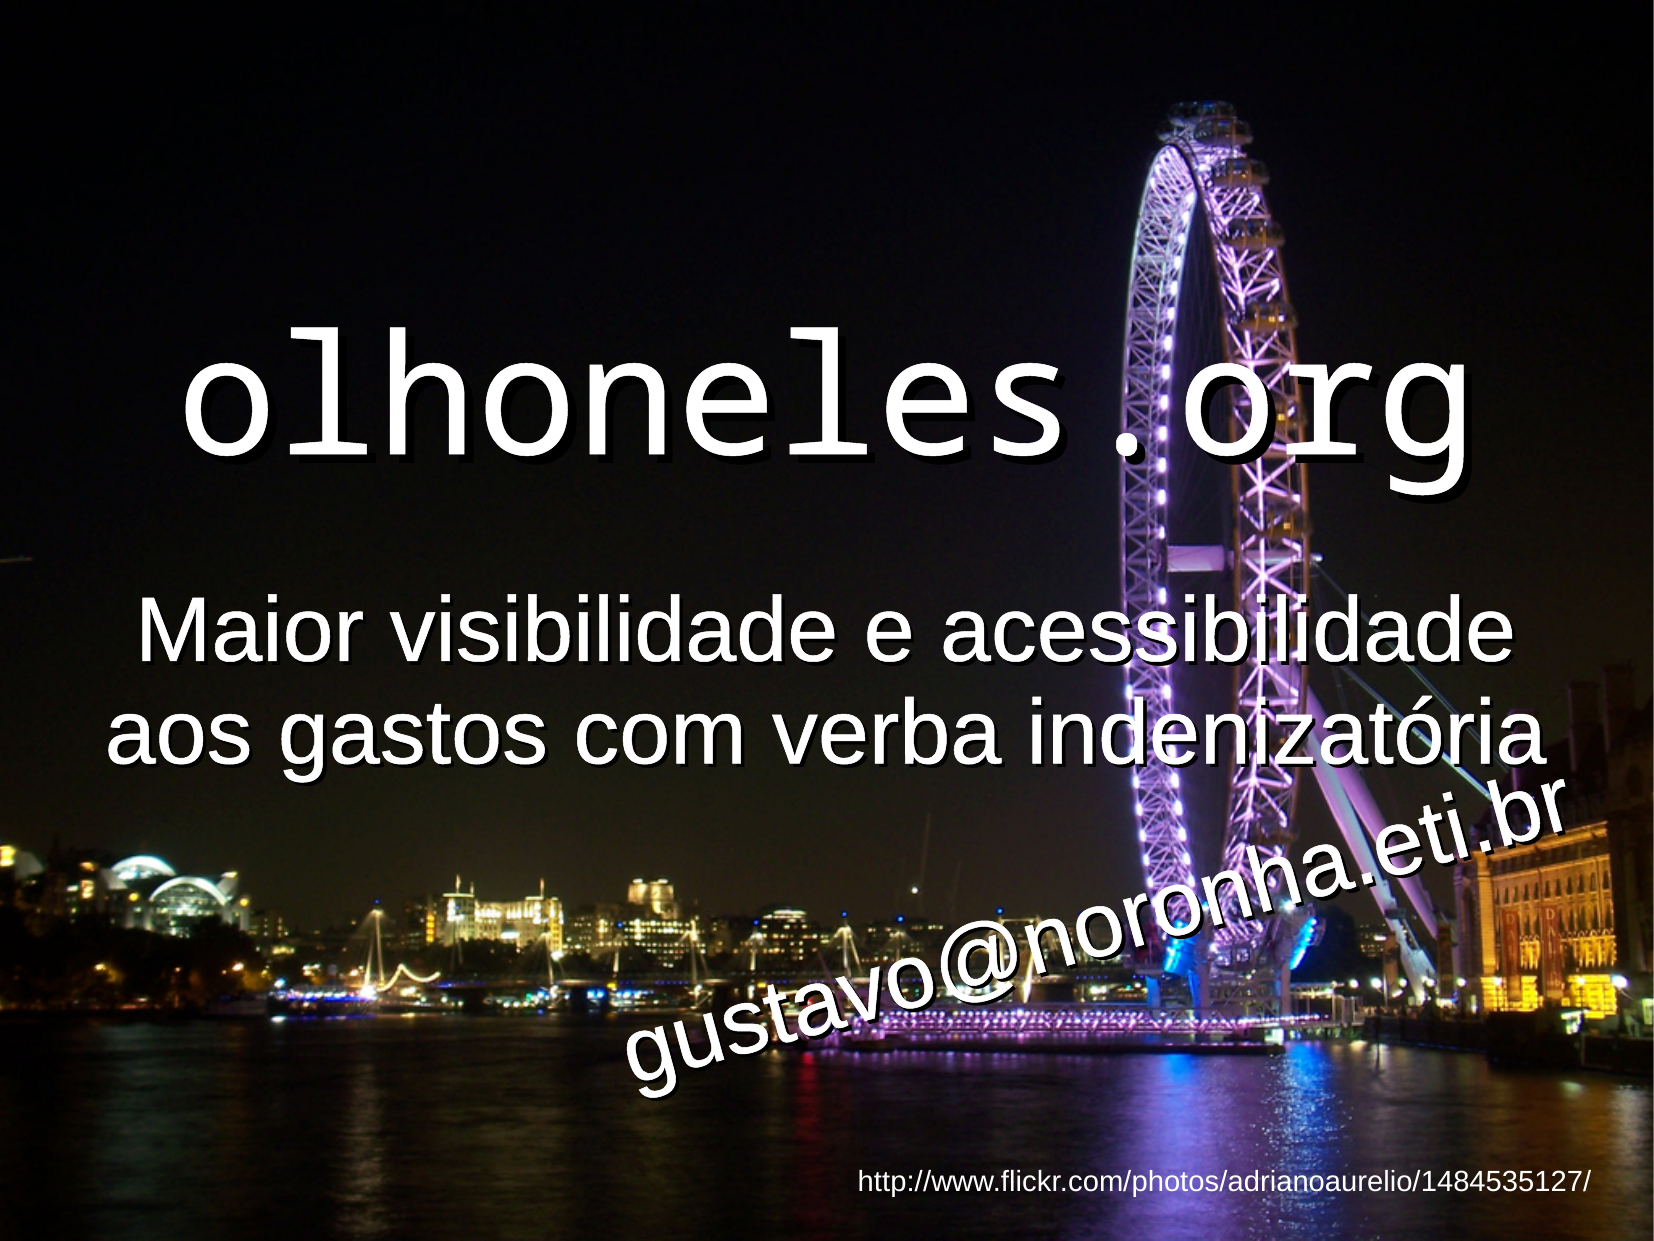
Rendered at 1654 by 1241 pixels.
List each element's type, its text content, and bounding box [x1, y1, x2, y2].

text_box http://www.flickr.com/photos/adrianoaurelio/1484535127/ [842, 1157, 1607, 1206]
picture [0, 0, 1654, 1241]
text_box gustavo@noronha.eti.br [593, 734, 1600, 1115]
subtitle olhoneles.org Maior visibilidade e acessibilidade aos gastos com verba indenizatória [1010, 856, 1571, 1010]
subtitle olhoneles.org Maior visibilidade e acessibilidade aos gastos com verba indenizatória [82, 49, 1571, 1010]
